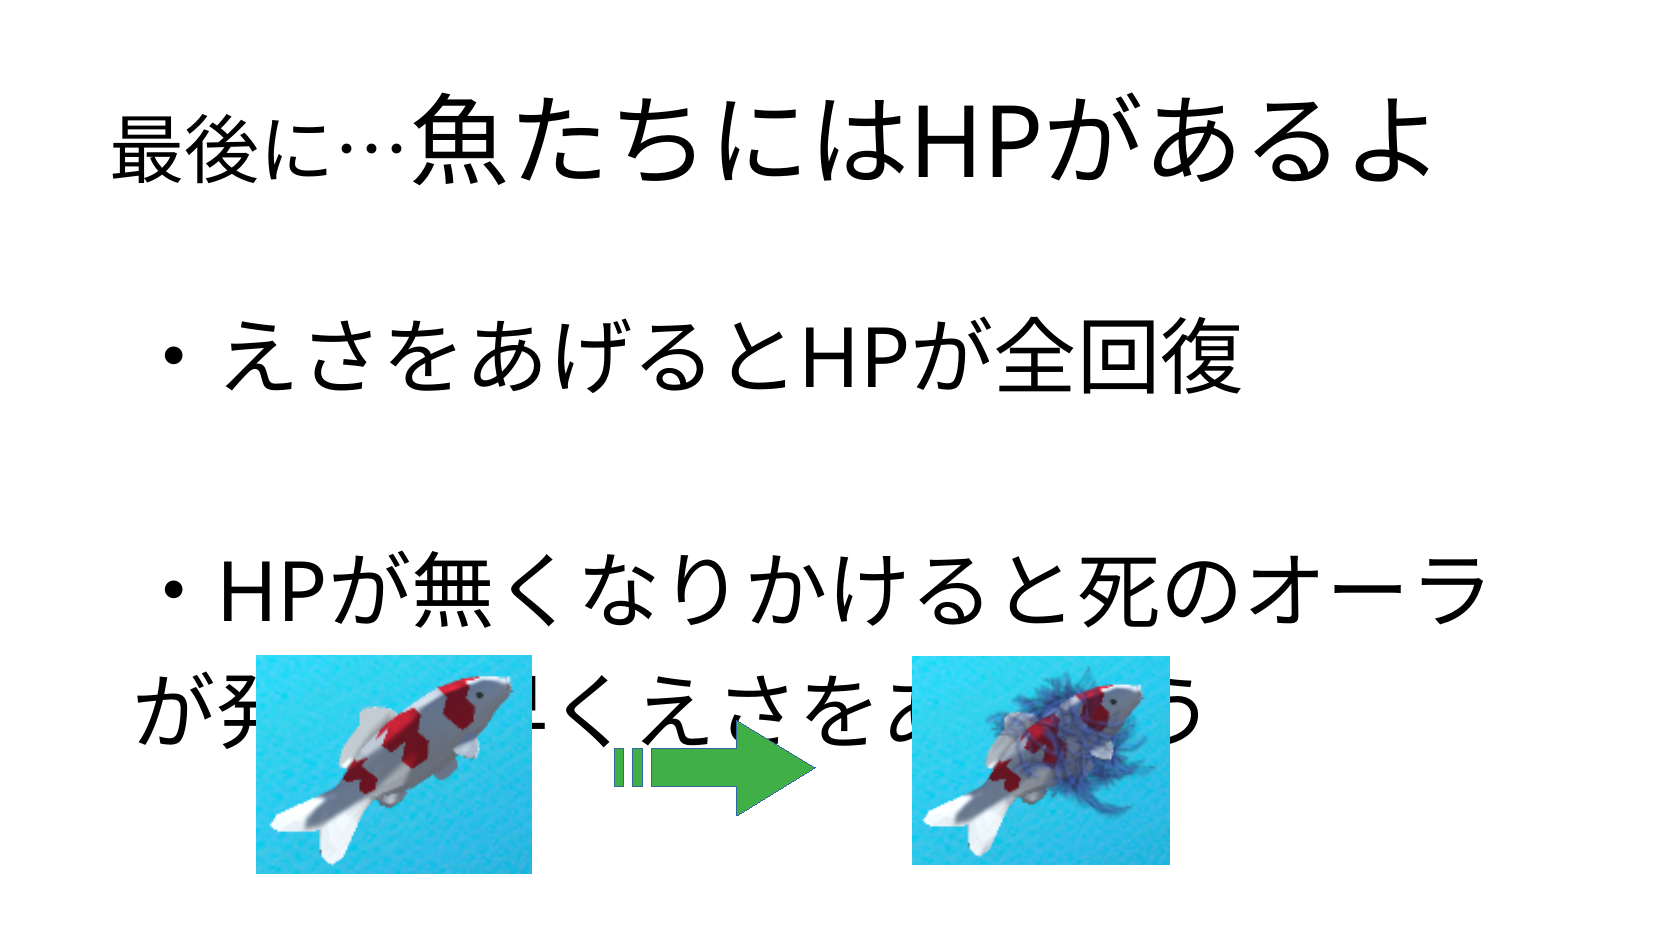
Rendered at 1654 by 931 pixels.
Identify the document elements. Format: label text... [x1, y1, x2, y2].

text_box [651, 720, 816, 816]
picture [256, 655, 532, 875]
text_box ・えさをあげるとHPが全回復 ・HPが無くなりかけると死のオーラが発生！早くえさをあげよう [118, 283, 1571, 632]
text_box [614, 748, 624, 787]
text_box [632, 748, 643, 787]
picture [912, 656, 1170, 865]
text_box 最後に…魚たちにはHPがあるよ [94, 54, 1536, 193]
